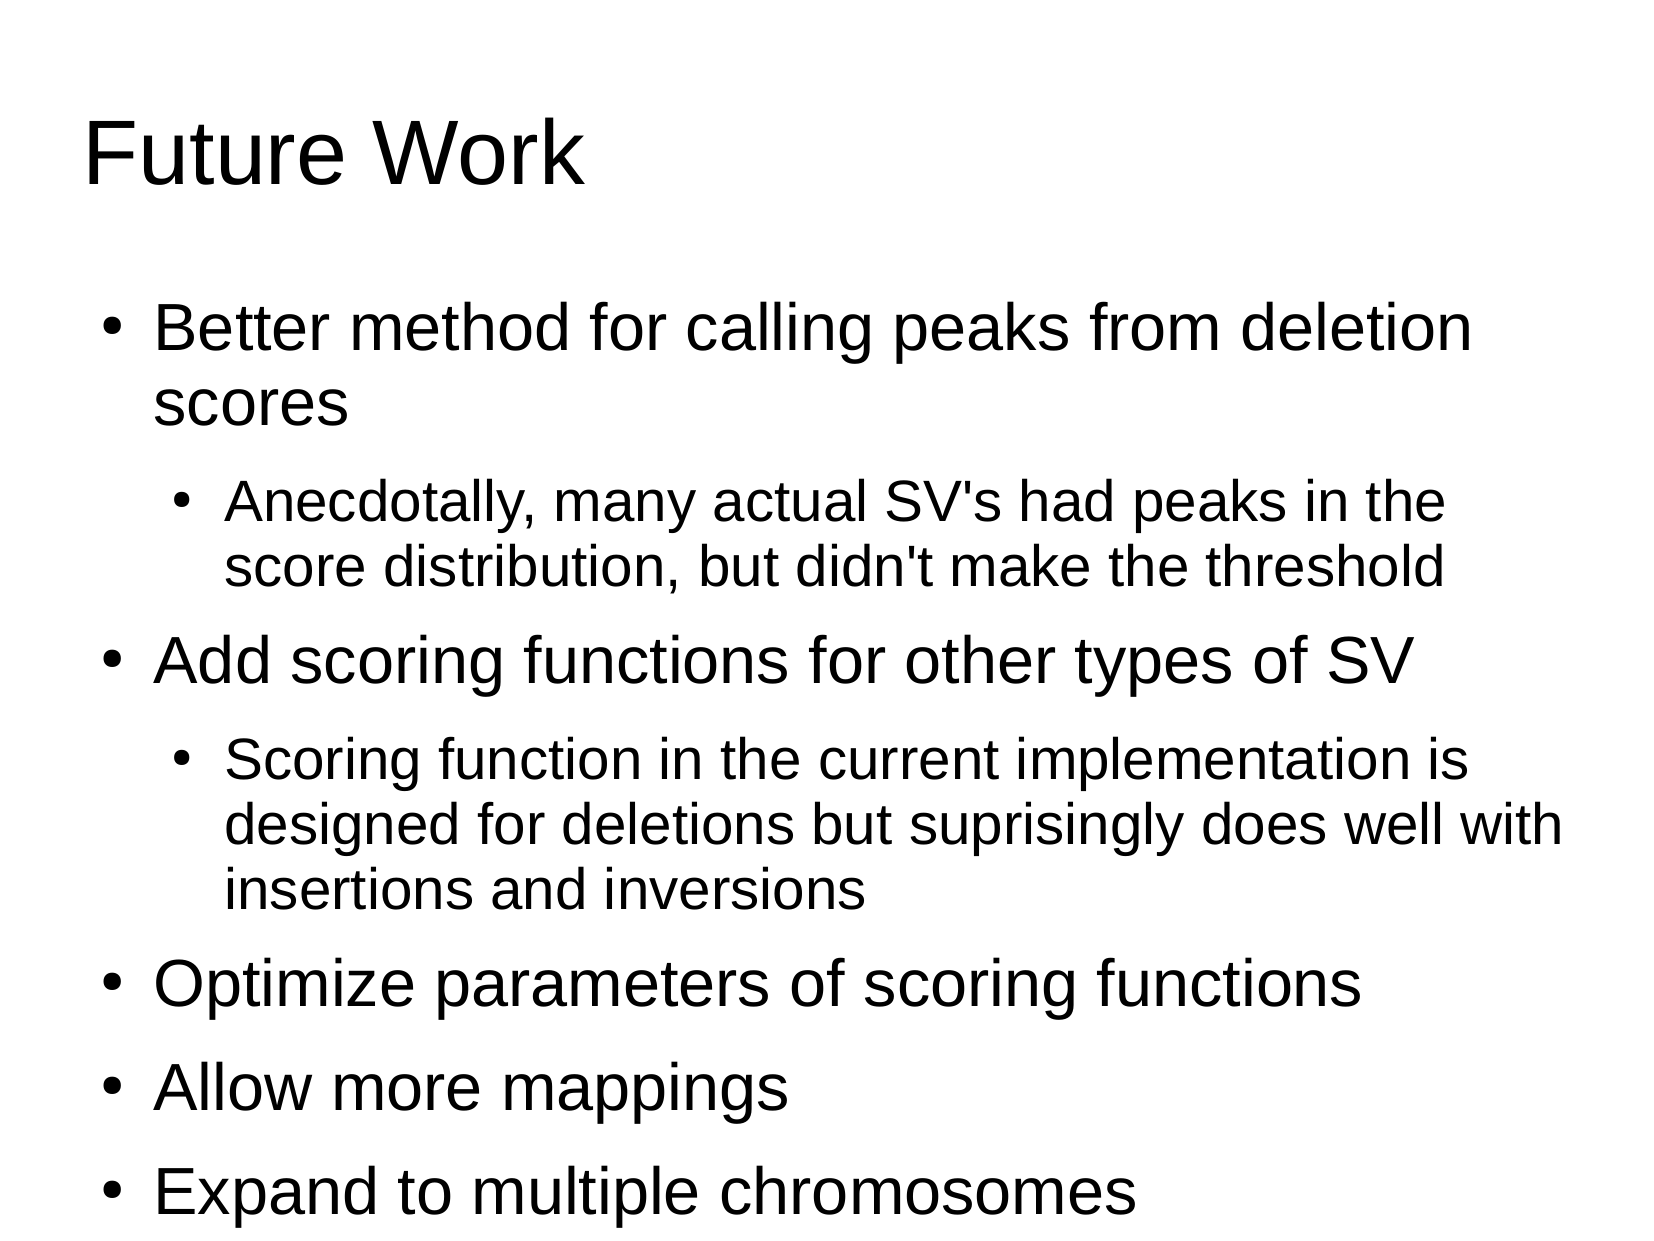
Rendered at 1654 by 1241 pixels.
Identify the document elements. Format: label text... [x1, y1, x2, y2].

list Better method for calling peaks from deletion scores Anecdotally, many actual SV's had peaks in the score distribution, but didn't make the threshold Add scoring functions for other types of SV Scoring function in the current implementation is designed for deletions but suprisingly does well with insertions and inversions Optimize parameters of scoring functions Allow more mappings Expand to multiple chromosomes [82, 290, 1571, 1226]
title Future Work [82, 49, 1571, 257]
